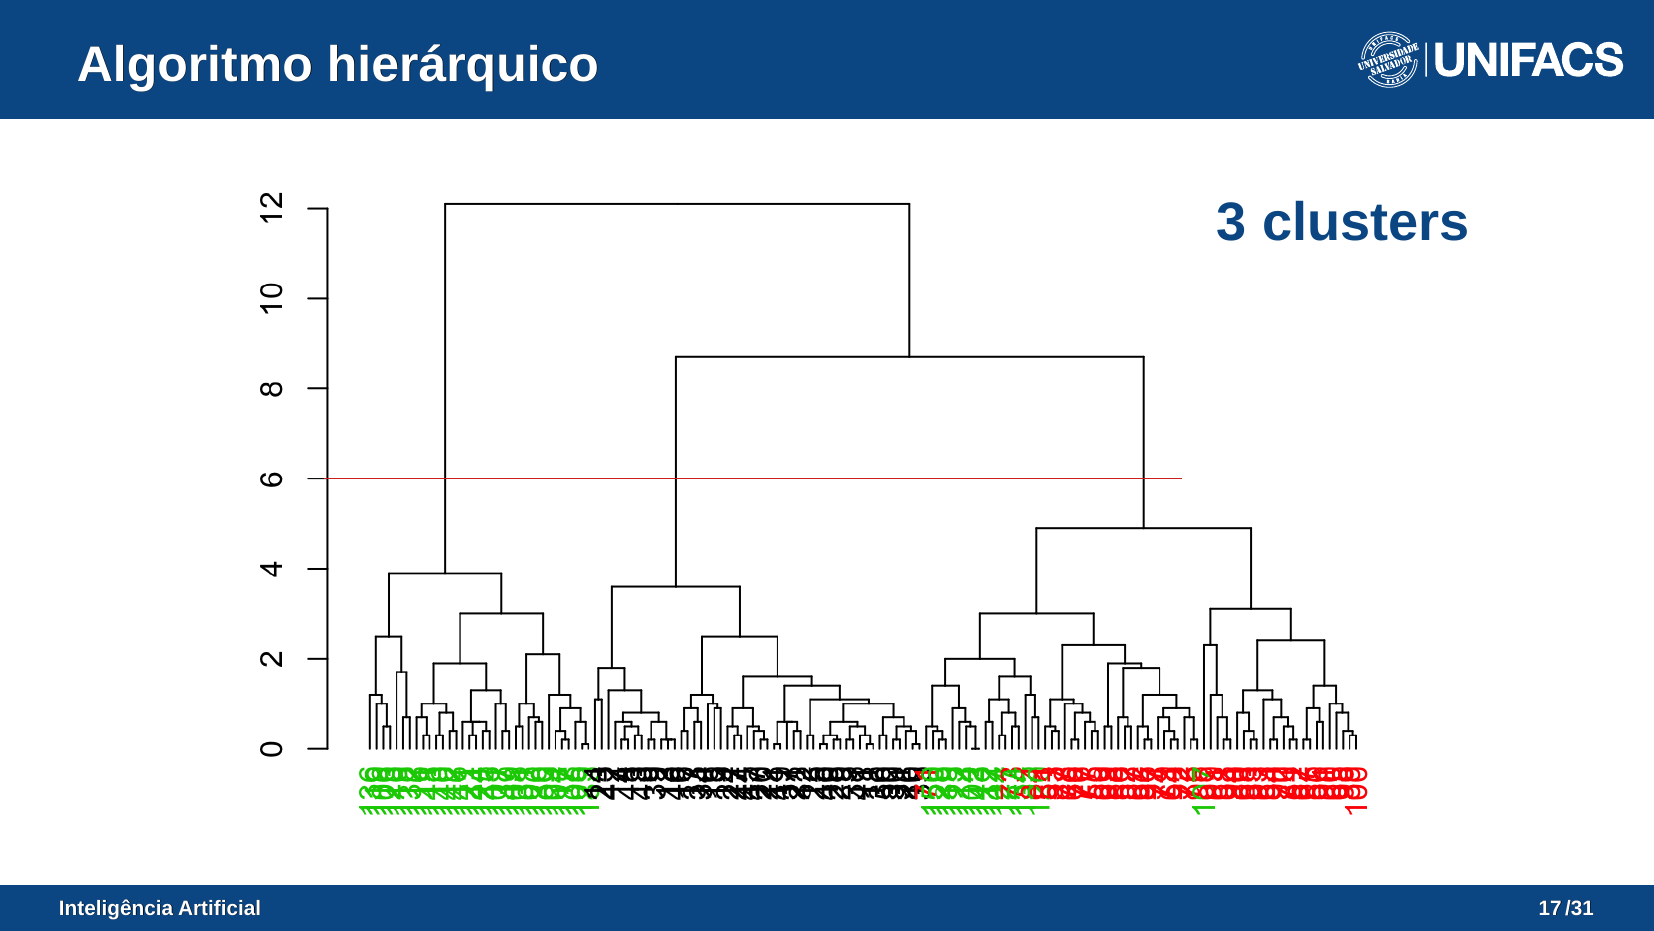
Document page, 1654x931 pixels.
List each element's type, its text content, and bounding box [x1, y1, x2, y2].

text_box Algoritmo hierárquico [76, 7, 1241, 120]
text_box 3 clusters [1122, 177, 1565, 266]
picture [174, 177, 1477, 827]
